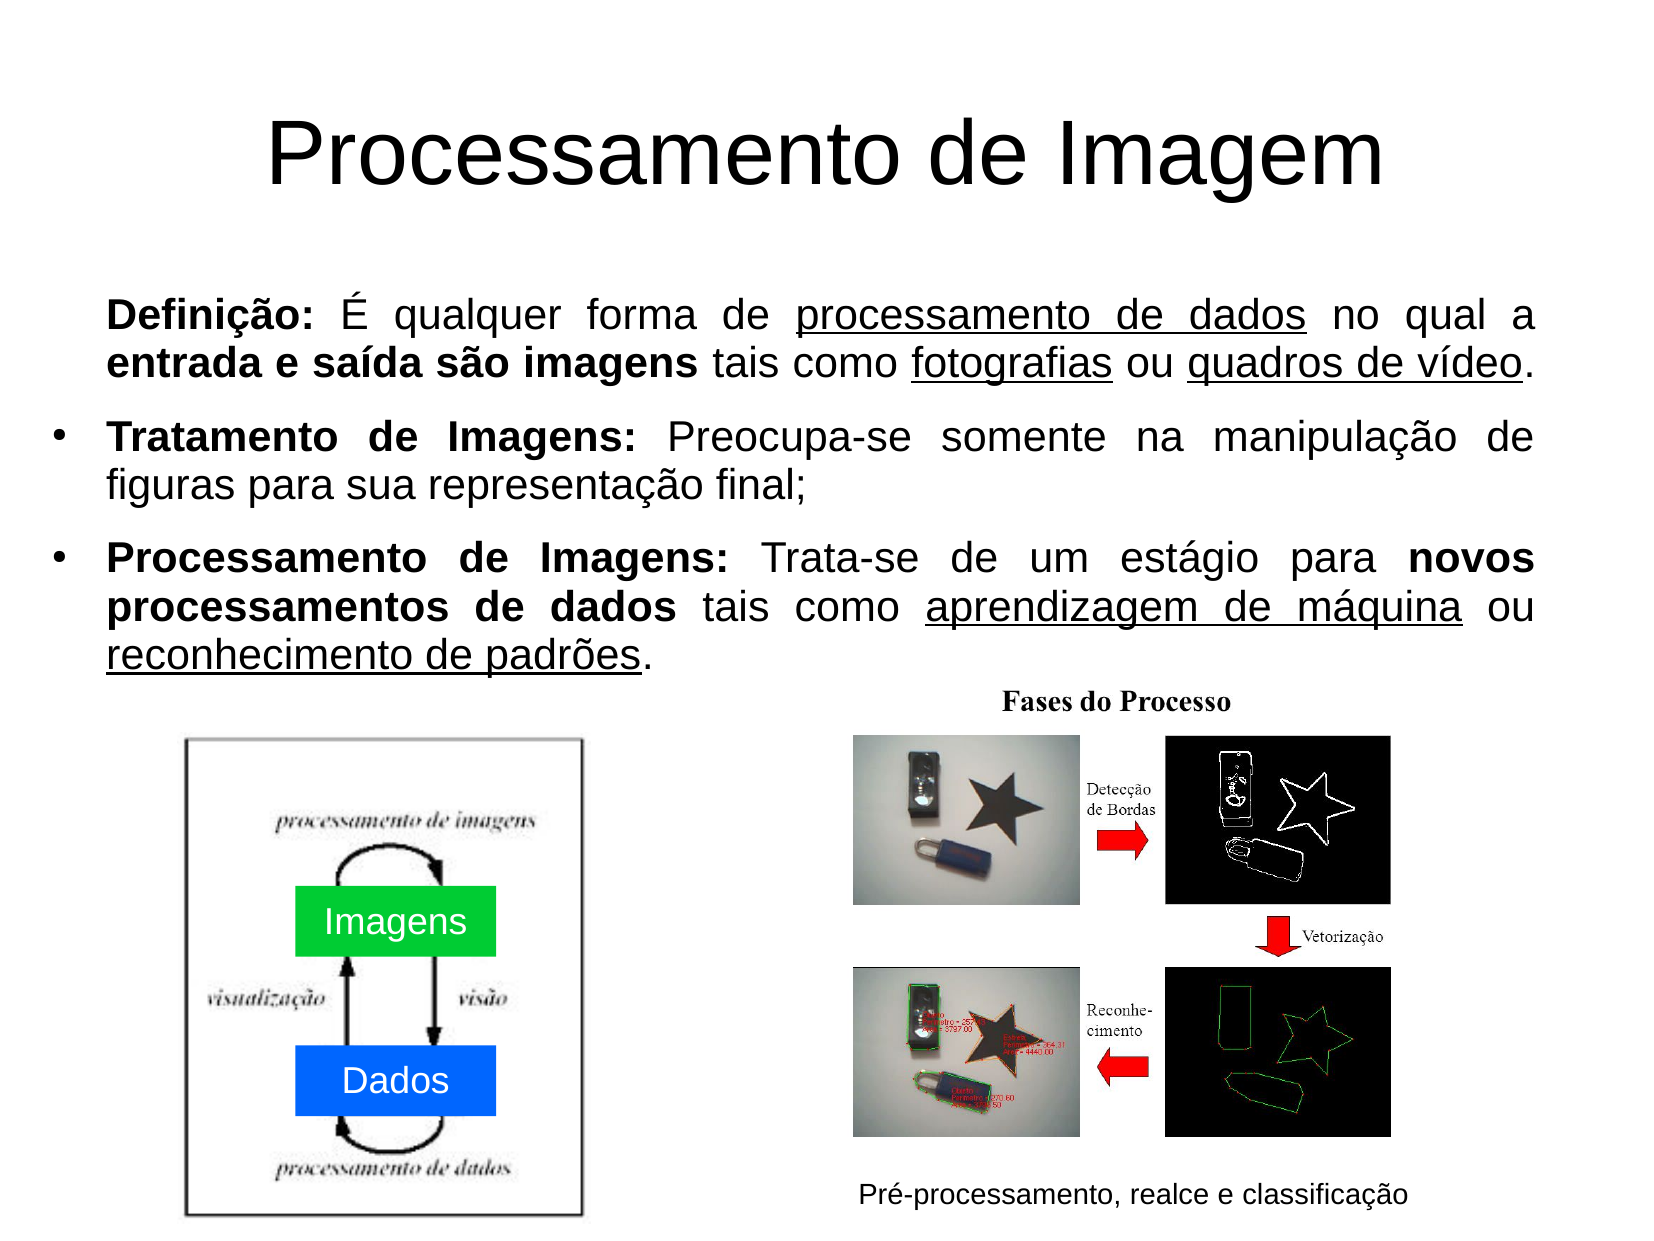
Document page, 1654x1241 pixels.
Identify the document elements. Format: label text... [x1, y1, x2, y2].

list Definição: É qualquer forma de processamento de dados no qual a entrada e saída são imagens tais como fotografias ou quadros de vídeo. Tratamento de Imagens: Preocupa-se somente na manipulação de figuras para sua representação final; Processamento de Imagens: Trata-se de um estágio para novos processamentos de dados tais como aprendizagem de máquina ou reconhecimento de padrões. [47, 290, 1536, 721]
title Processamento de Imagem [82, 49, 1571, 257]
picture [779, 661, 1459, 1171]
picture [177, 732, 591, 1224]
text_box Imagens [295, 885, 497, 957]
text_box Pré-processamento, realce e classificação [791, 1170, 1477, 1219]
text_box Dados [295, 1045, 497, 1117]
